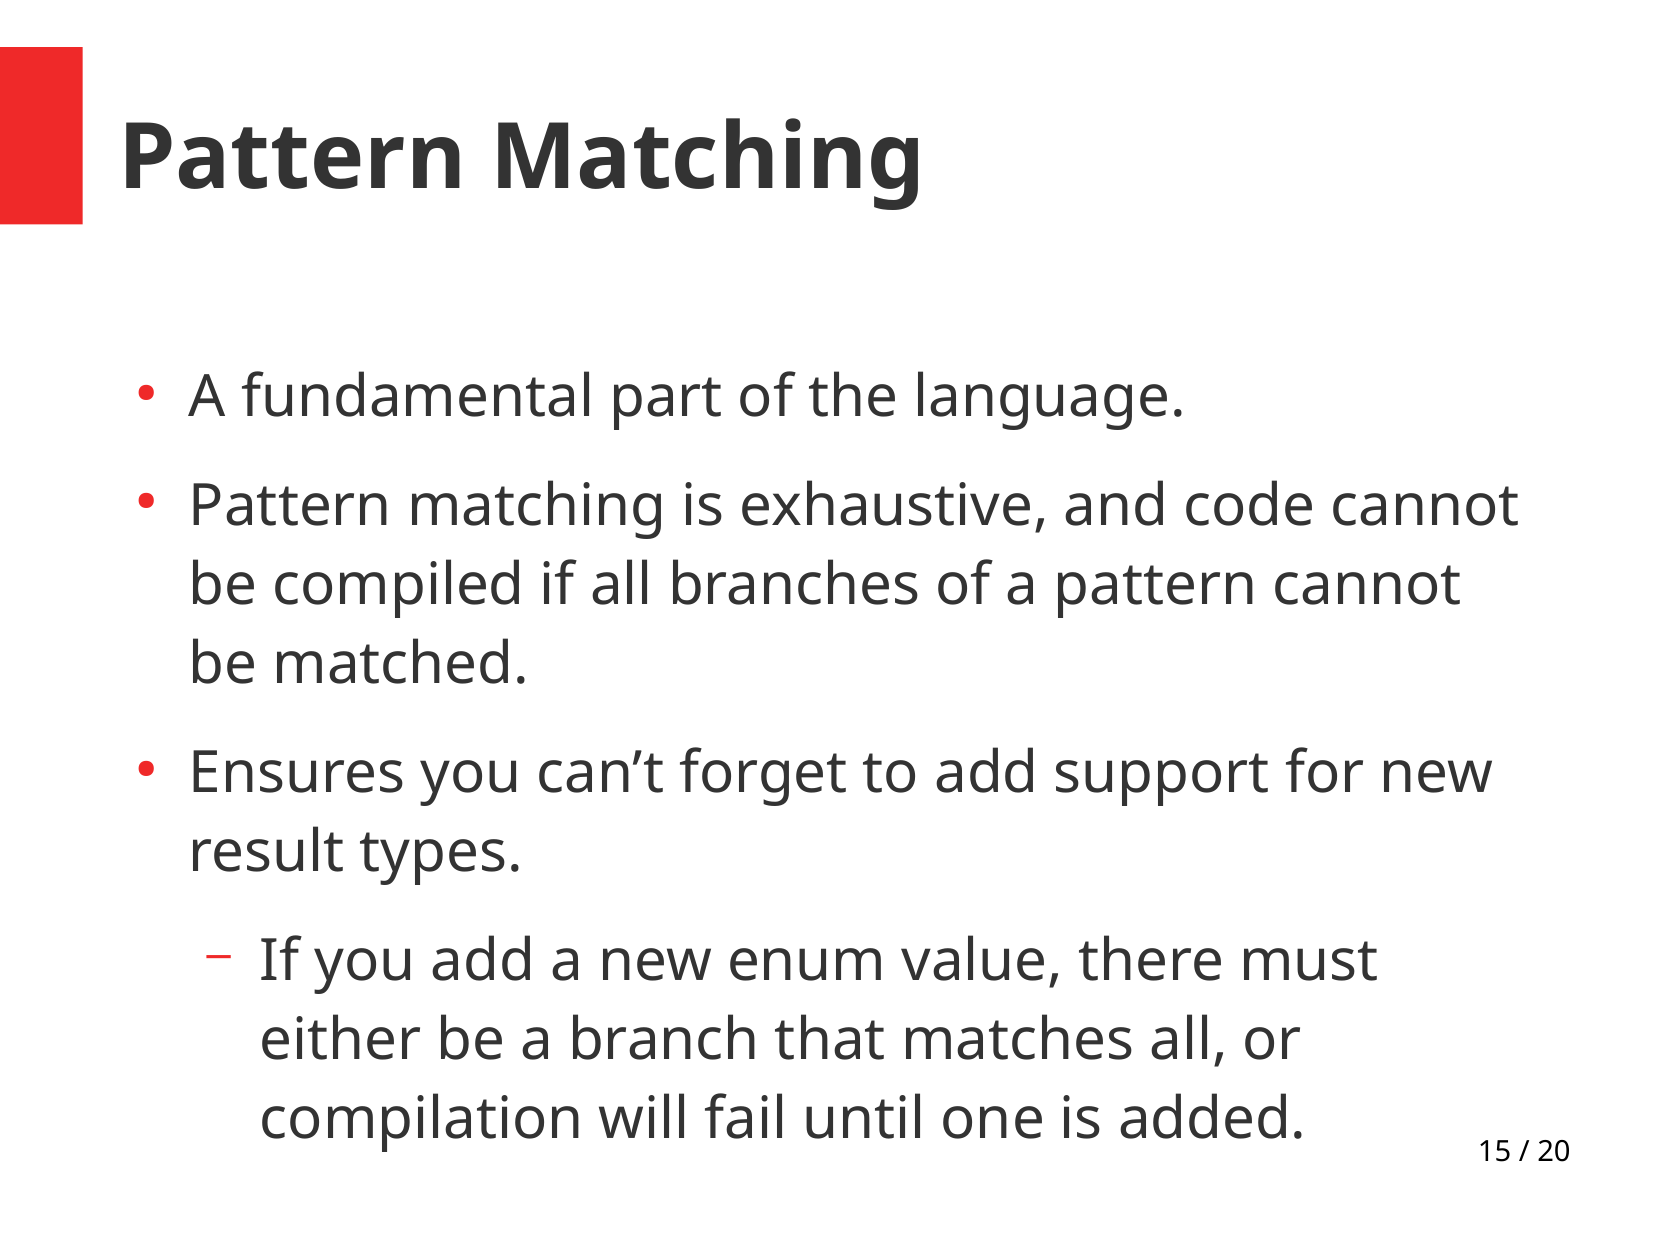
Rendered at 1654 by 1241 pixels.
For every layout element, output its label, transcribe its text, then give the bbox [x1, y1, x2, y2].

title Pattern Matching [118, 49, 1571, 257]
list A fundamental part of the language. Pattern matching is exhaustive, and code cannot be compiled if all branches of a pattern cannot be matched. Ensures you can’t forget to add support for new result types. If you add a new enum value, there must either be a branch that matches all, or compilation will fail until one is added. [118, 354, 1536, 1074]
